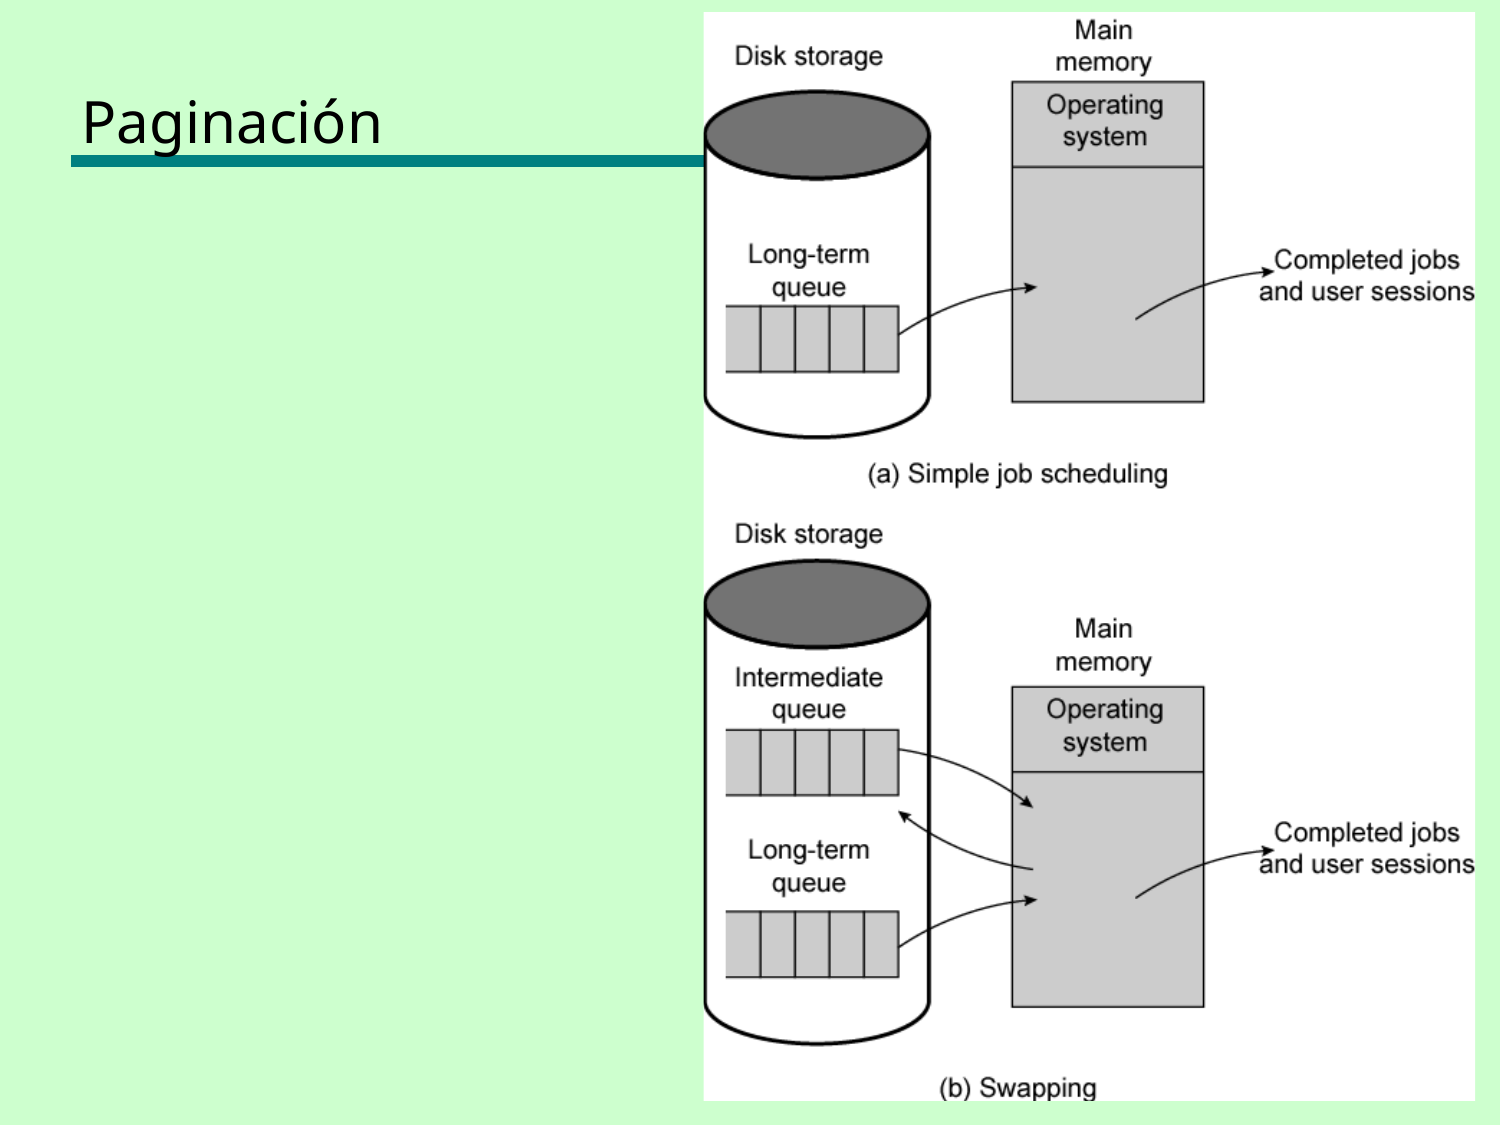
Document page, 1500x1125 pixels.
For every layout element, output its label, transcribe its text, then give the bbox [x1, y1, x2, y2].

picture [703, 12, 1476, 1101]
title Paginación [66, 24, 703, 163]
